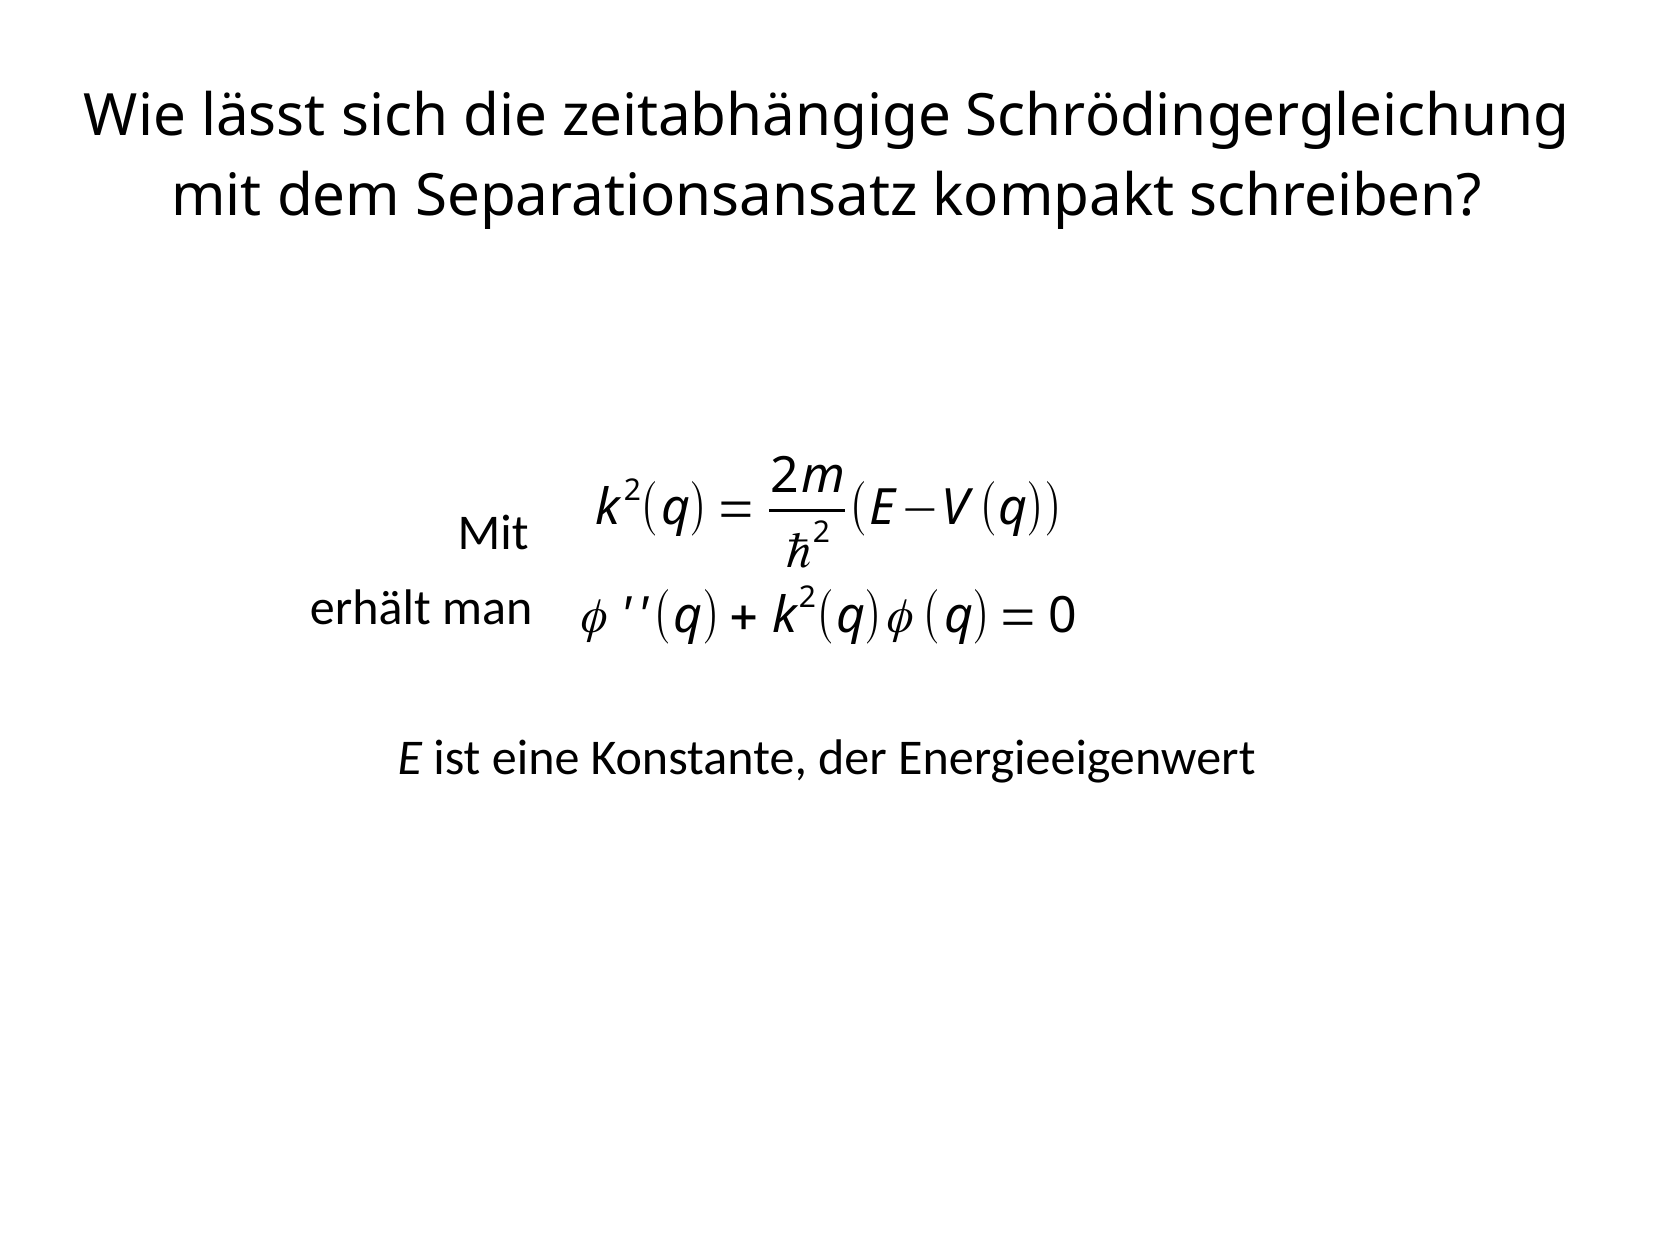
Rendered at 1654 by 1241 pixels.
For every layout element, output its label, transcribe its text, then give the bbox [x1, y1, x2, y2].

chart [572, 445, 1082, 647]
title Wie lässt sich die zeitabhängige Schrödingergleichung mit dem Separationsansatz kompakt schreiben? [82, 49, 1571, 257]
subtitle Mit erhält man E ist eine Konstante, der Energieeigenwert [82, 290, 1571, 1010]
